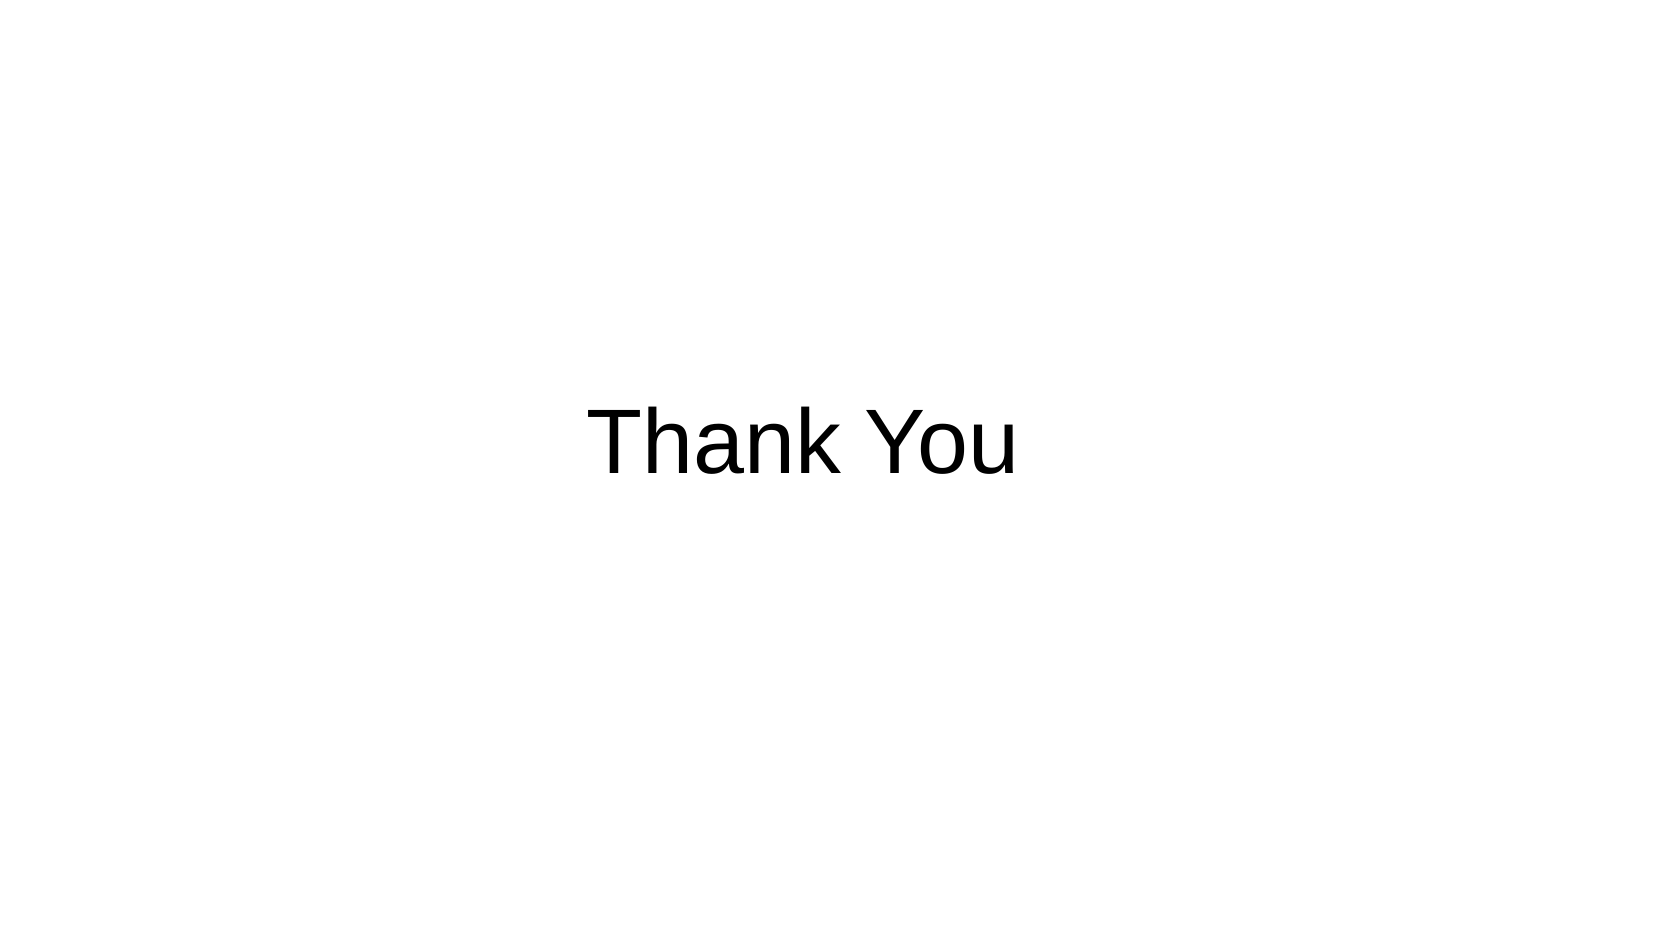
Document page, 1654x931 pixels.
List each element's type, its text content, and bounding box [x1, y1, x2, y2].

title Thank You [59, 364, 1548, 520]
